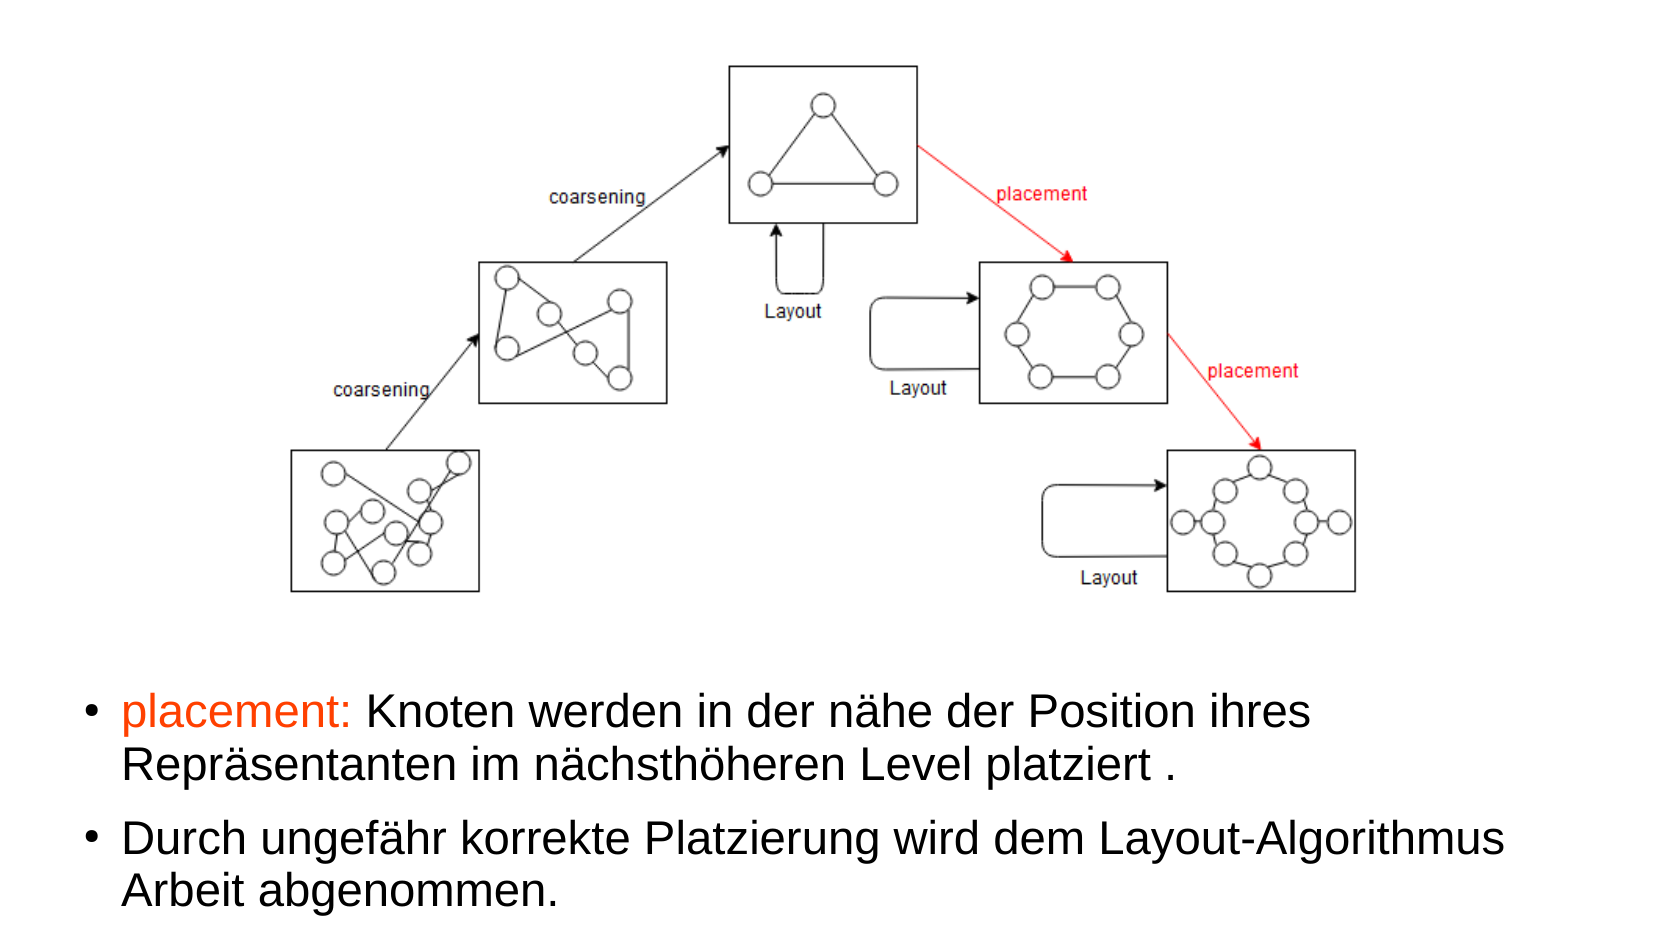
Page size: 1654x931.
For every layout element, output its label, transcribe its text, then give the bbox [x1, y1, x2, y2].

list placement: Knoten werden in der nähe der Position ihres Repräsentanten im nächsthöheren Level platziert . Durch ungefähr korrekte Platzierung wird dem Layout-Algorithmus Arbeit abgenommen. [70, 685, 1560, 921]
picture [283, 58, 1364, 605]
